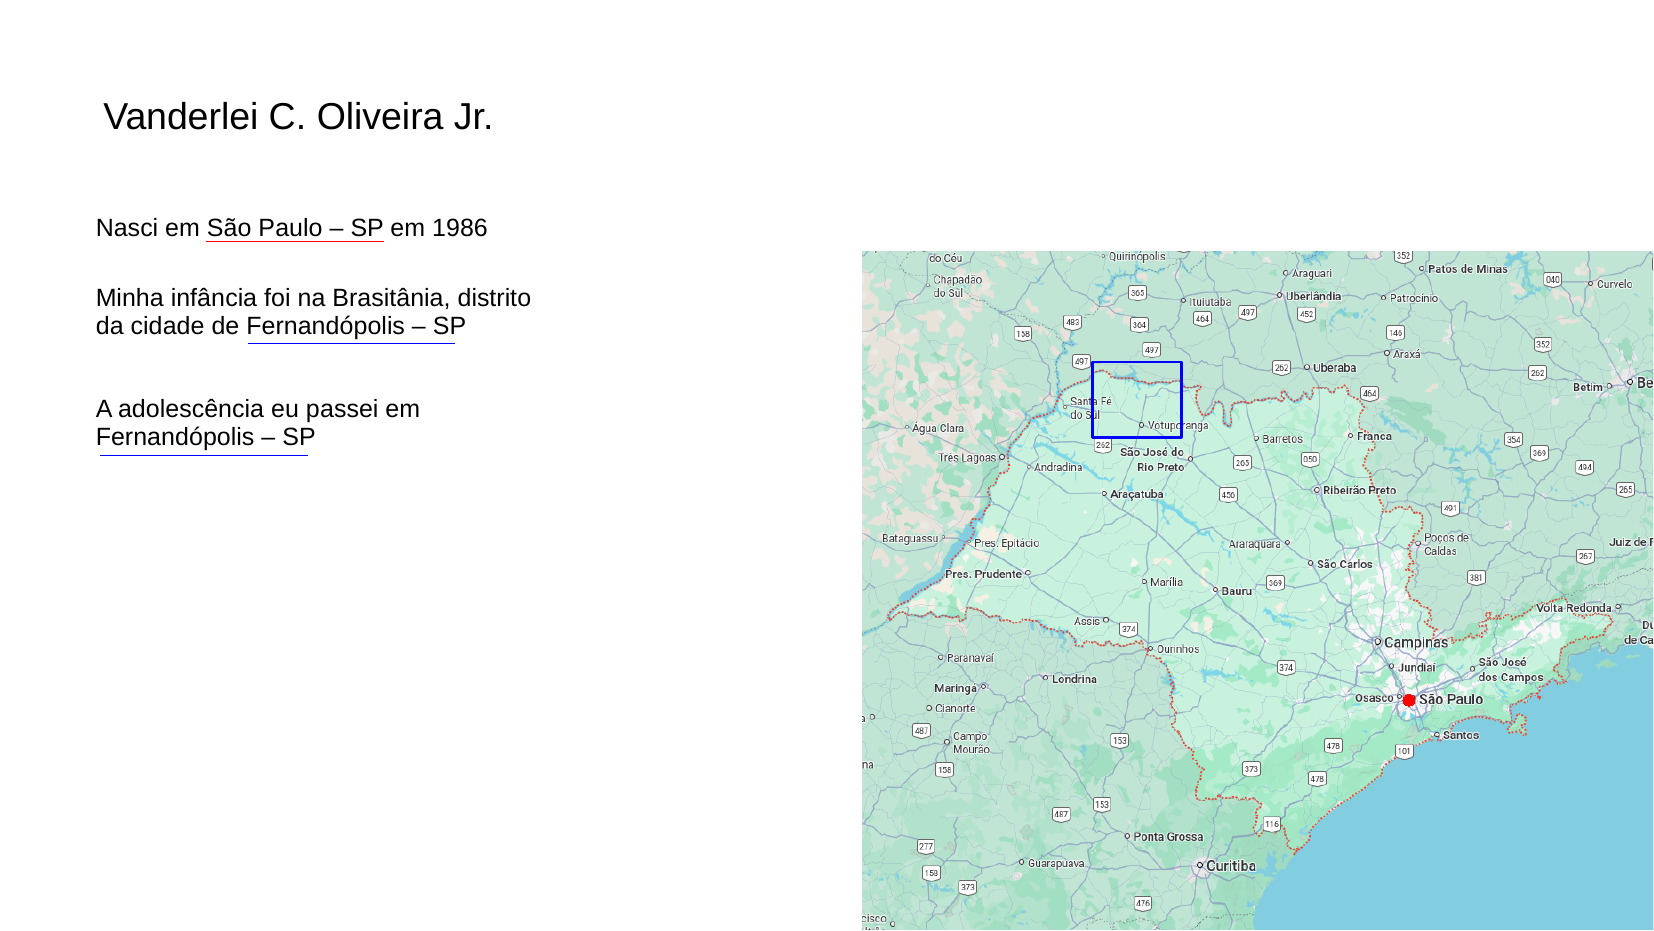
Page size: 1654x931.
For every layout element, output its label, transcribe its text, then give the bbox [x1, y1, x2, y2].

text_box Nasci em São Paulo – SP em 1986 [81, 206, 502, 250]
text_box A adolescência eu passei em Fernandópolis – SP [81, 387, 583, 459]
text_box Vanderlei C. Oliveira Jr. [88, 88, 510, 146]
text_box [1402, 694, 1415, 707]
picture [862, 251, 1654, 930]
text_box Minha infância foi na Brasitânia, distrito da cidade de Fernandópolis – SP [81, 276, 556, 375]
